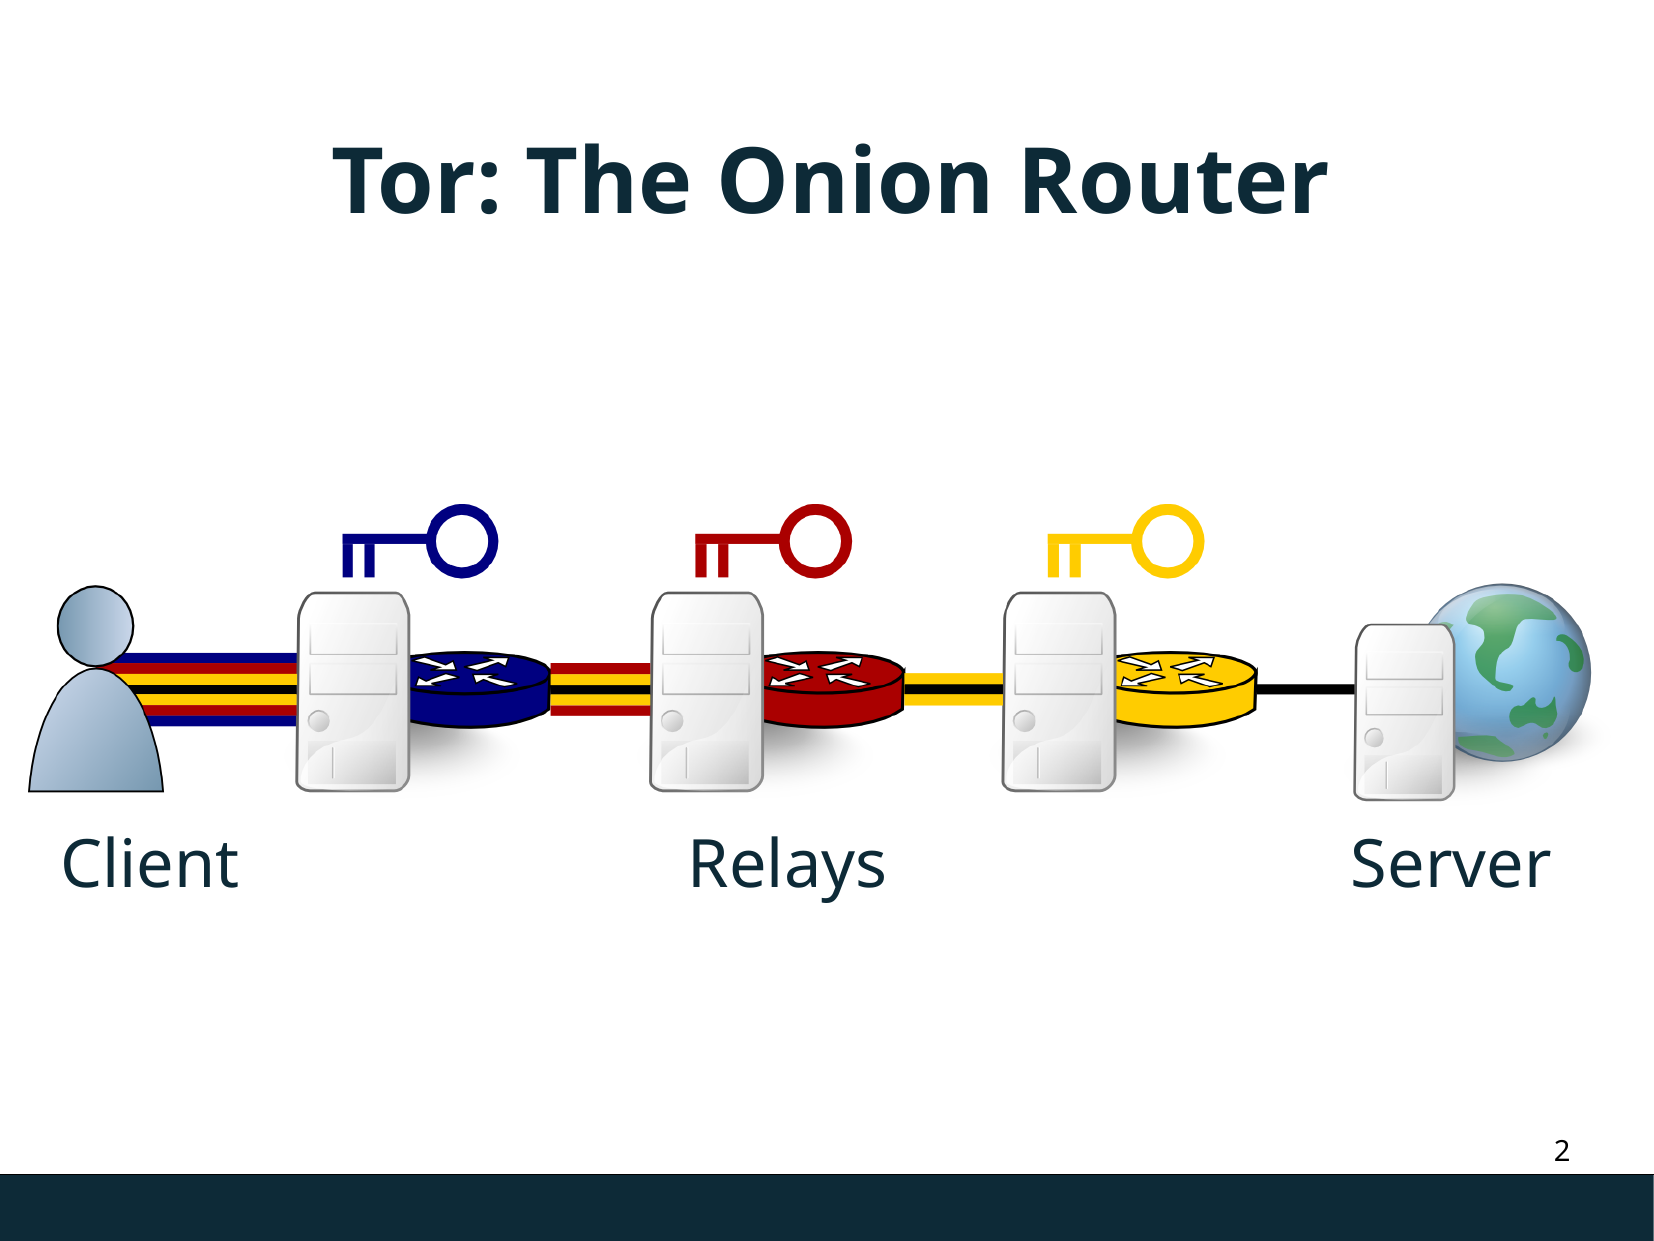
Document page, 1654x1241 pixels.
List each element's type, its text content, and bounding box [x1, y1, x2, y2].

picture [28, 504, 1611, 806]
text_box Relays [672, 809, 931, 901]
text_box Client [45, 809, 271, 901]
text_box Server [1336, 809, 1591, 901]
title Tor: The Onion Router [86, 74, 1575, 282]
